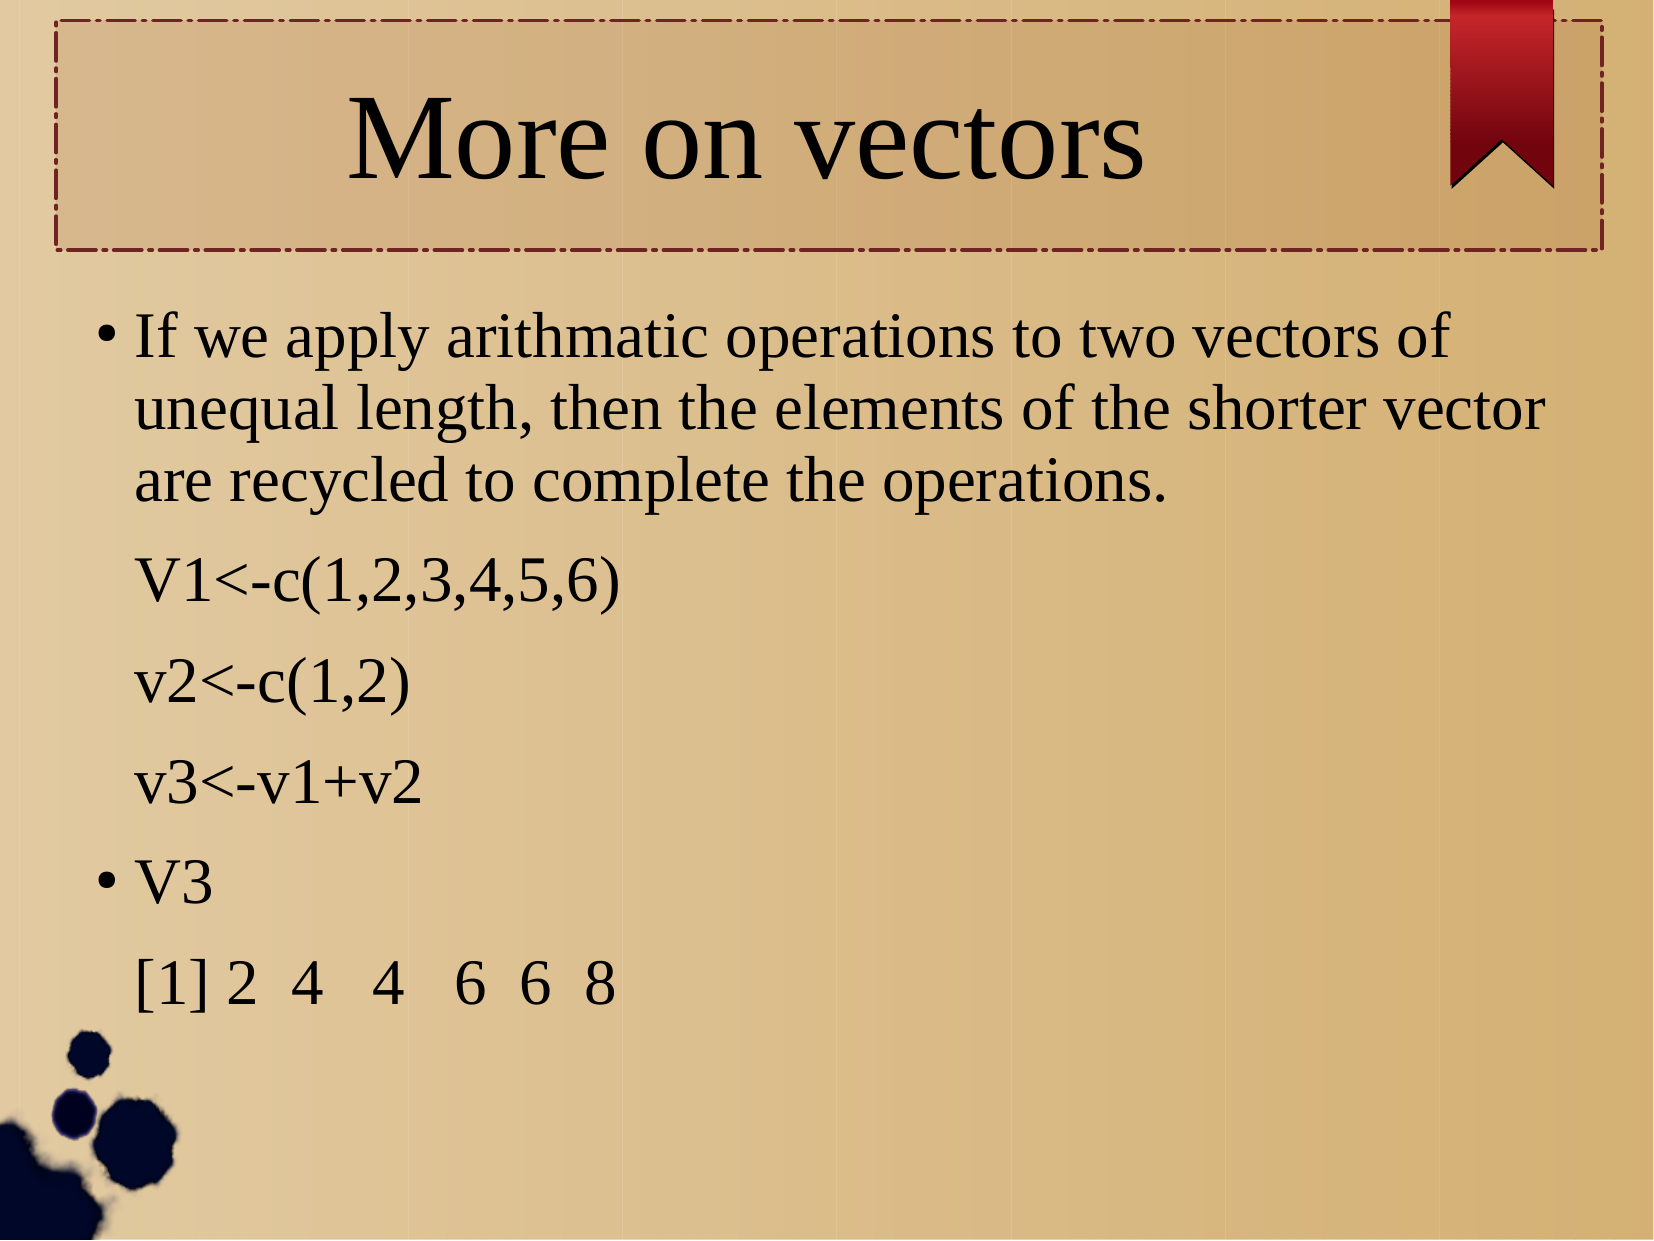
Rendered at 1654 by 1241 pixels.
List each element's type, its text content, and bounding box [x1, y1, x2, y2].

list If we apply arithmatic operations to two vectors of unequal length, then the elements of the shorter vector are recycled to complete the operations. V1<-c(1,2,3,4,5,6) v2<-c(1,2) v3<-v1+v2 V3 [1] 2 4 4 6 6 8 [82, 299, 1571, 1019]
title More on vectors [82, 47, 1412, 229]
